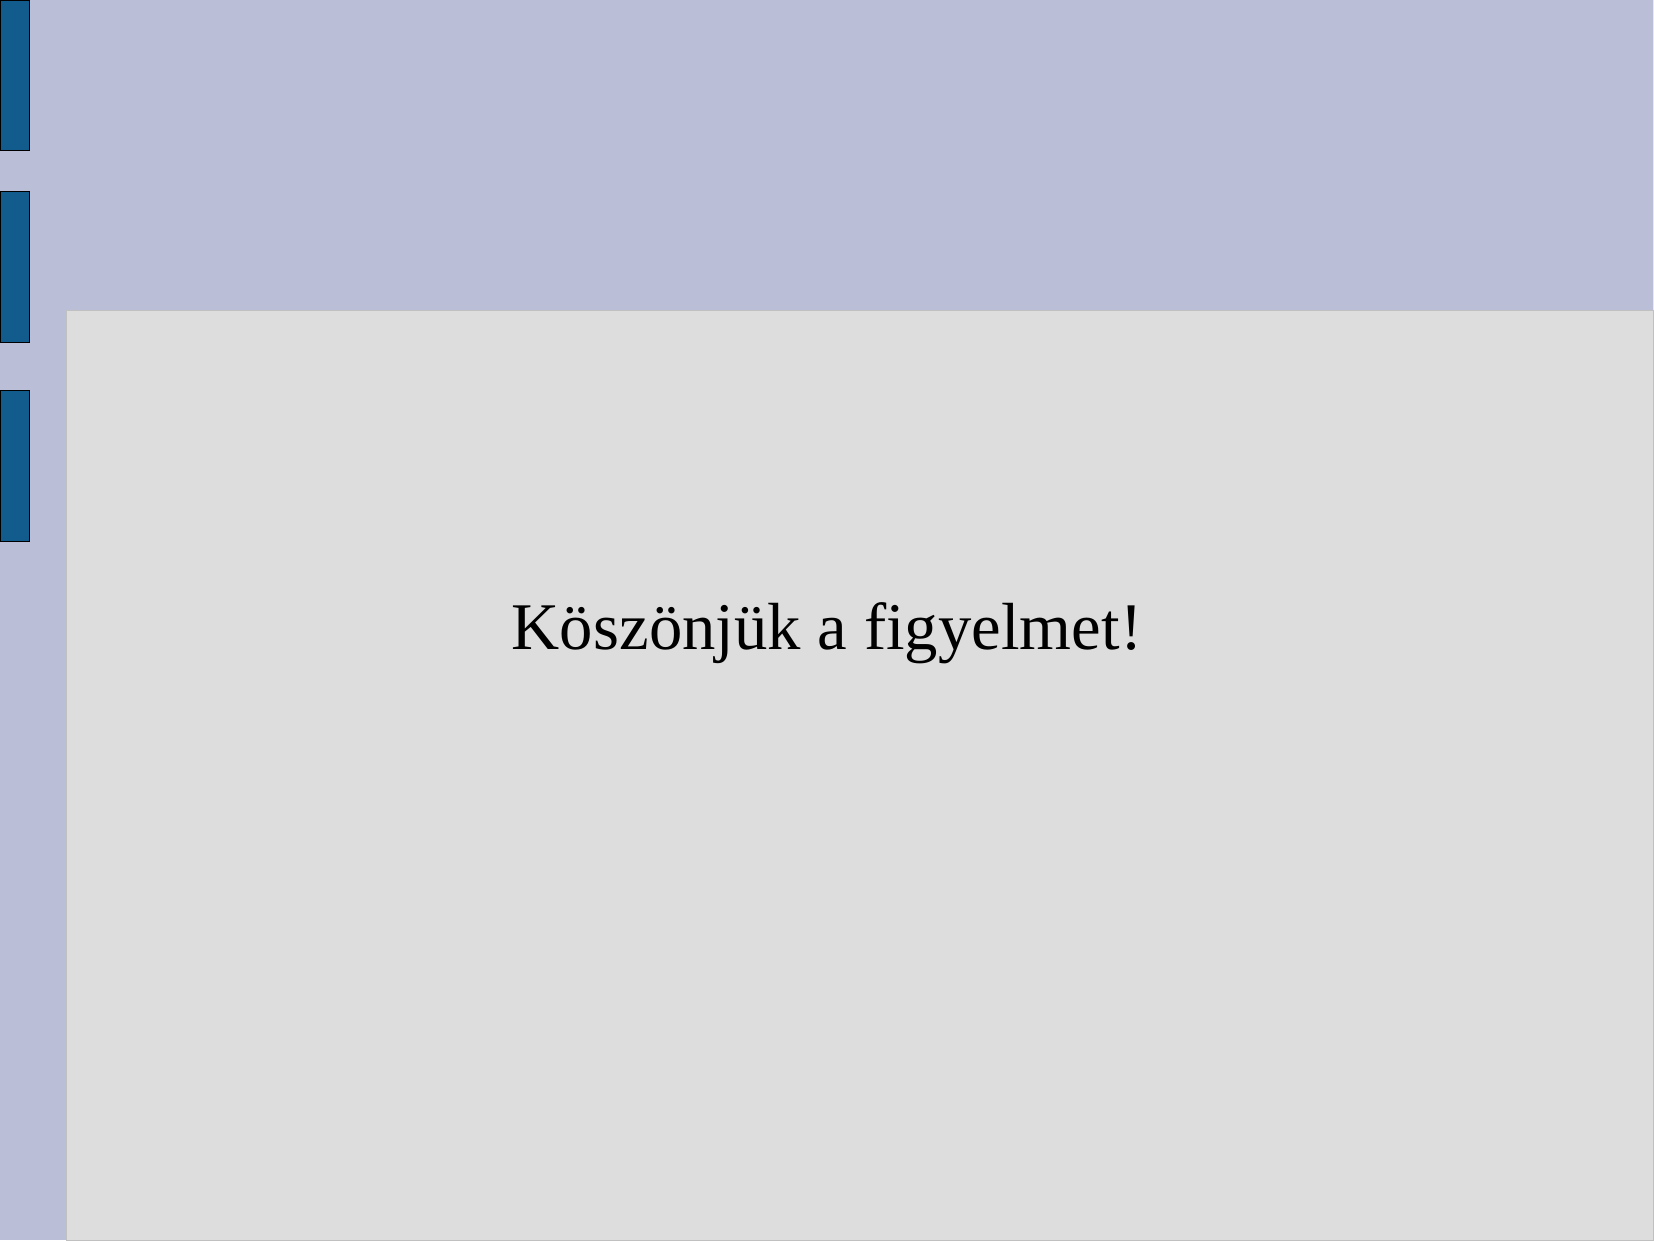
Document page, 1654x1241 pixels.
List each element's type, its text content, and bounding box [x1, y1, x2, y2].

subtitle Köszönjük a figyelmet! [121, 98, 1534, 1156]
